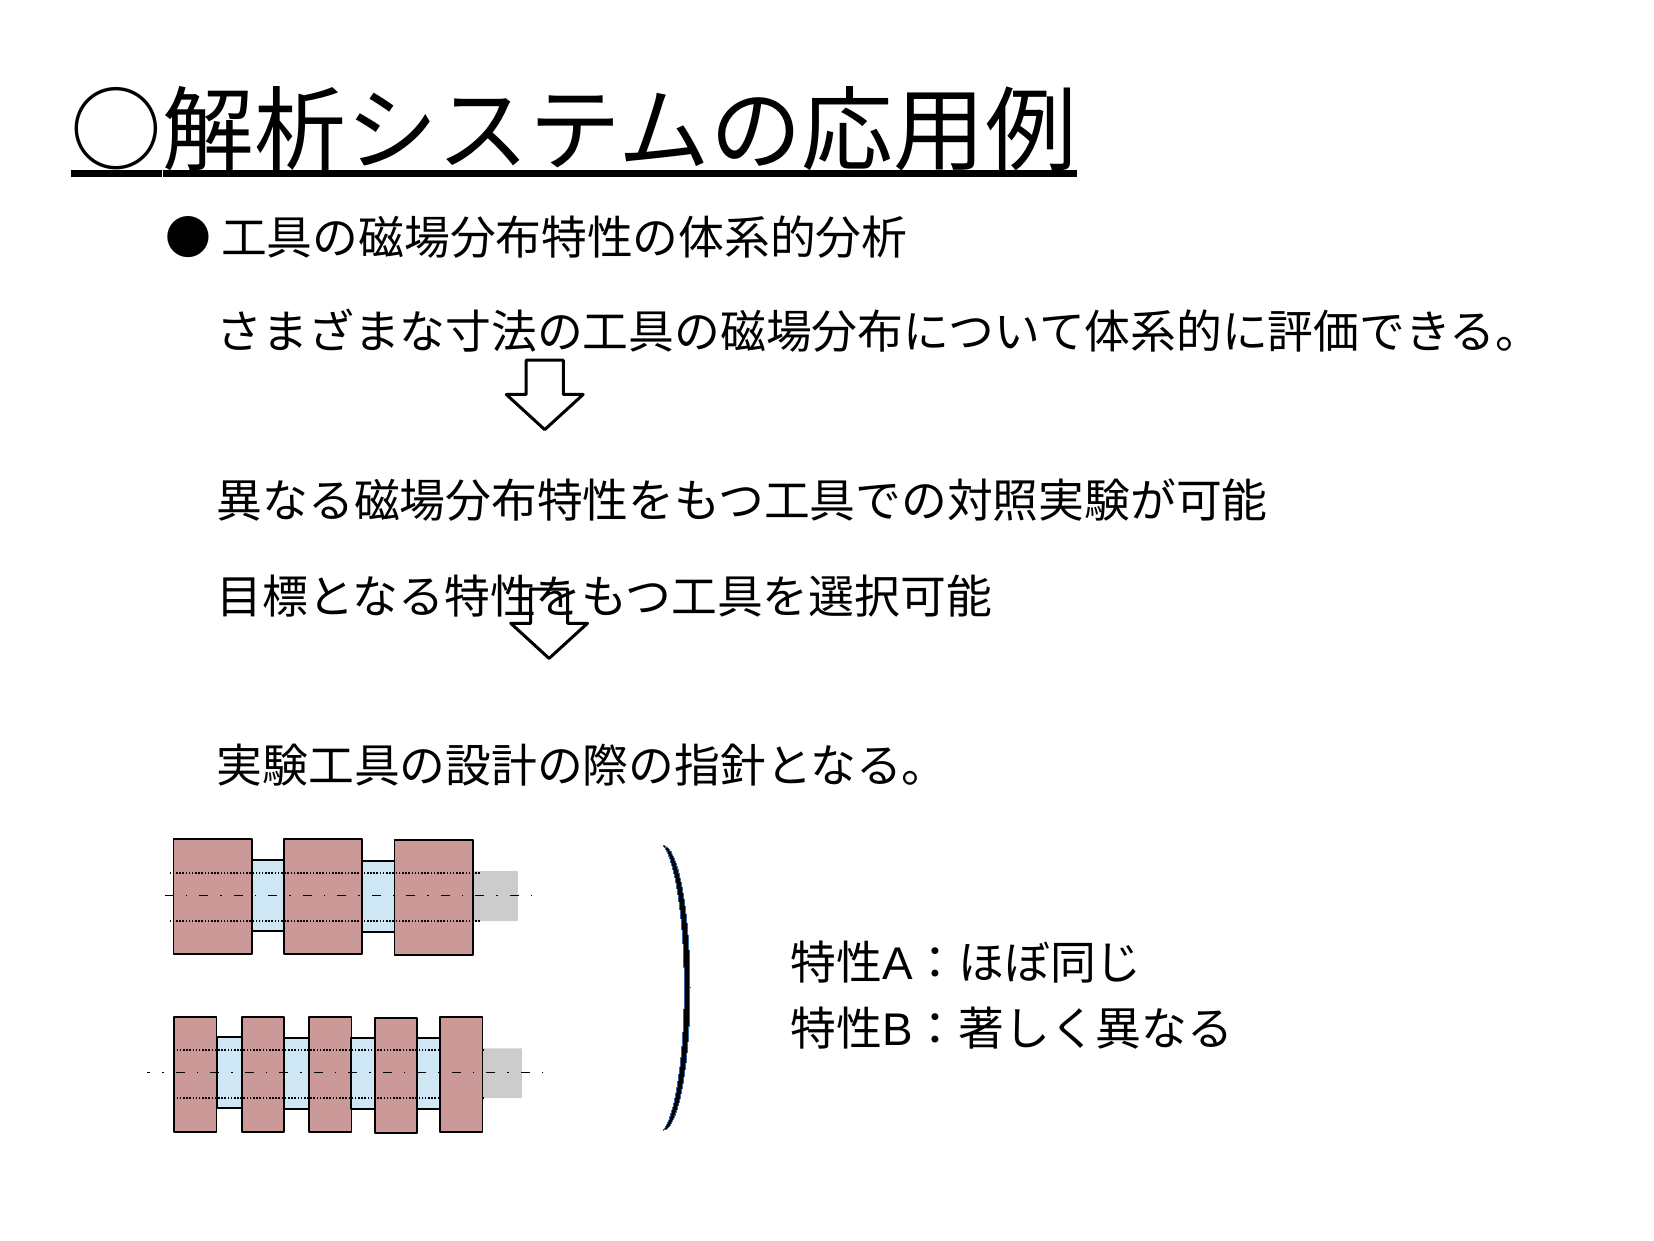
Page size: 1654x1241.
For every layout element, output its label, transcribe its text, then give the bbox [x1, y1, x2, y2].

list 特性A：ほぼ同じ 特性B：著しく異なる [720, 926, 1306, 1062]
text_box [174, 1016, 522, 1133]
list さまざまな寸法の工具の磁場分布について体系的に評価できる。 異なる磁場分布特性をもつ工具での対照実験が可能 目標となる特性をもつ工具を選択可能 実験工具の設計の際の指針となる。 [100, 295, 1654, 1052]
title ○解析システムの応用例 [70, 19, 1559, 227]
text_box [663, 845, 691, 1131]
text_box [173, 838, 518, 955]
list ● 工具の磁場分布特性の体系的分析 [94, 201, 1453, 325]
